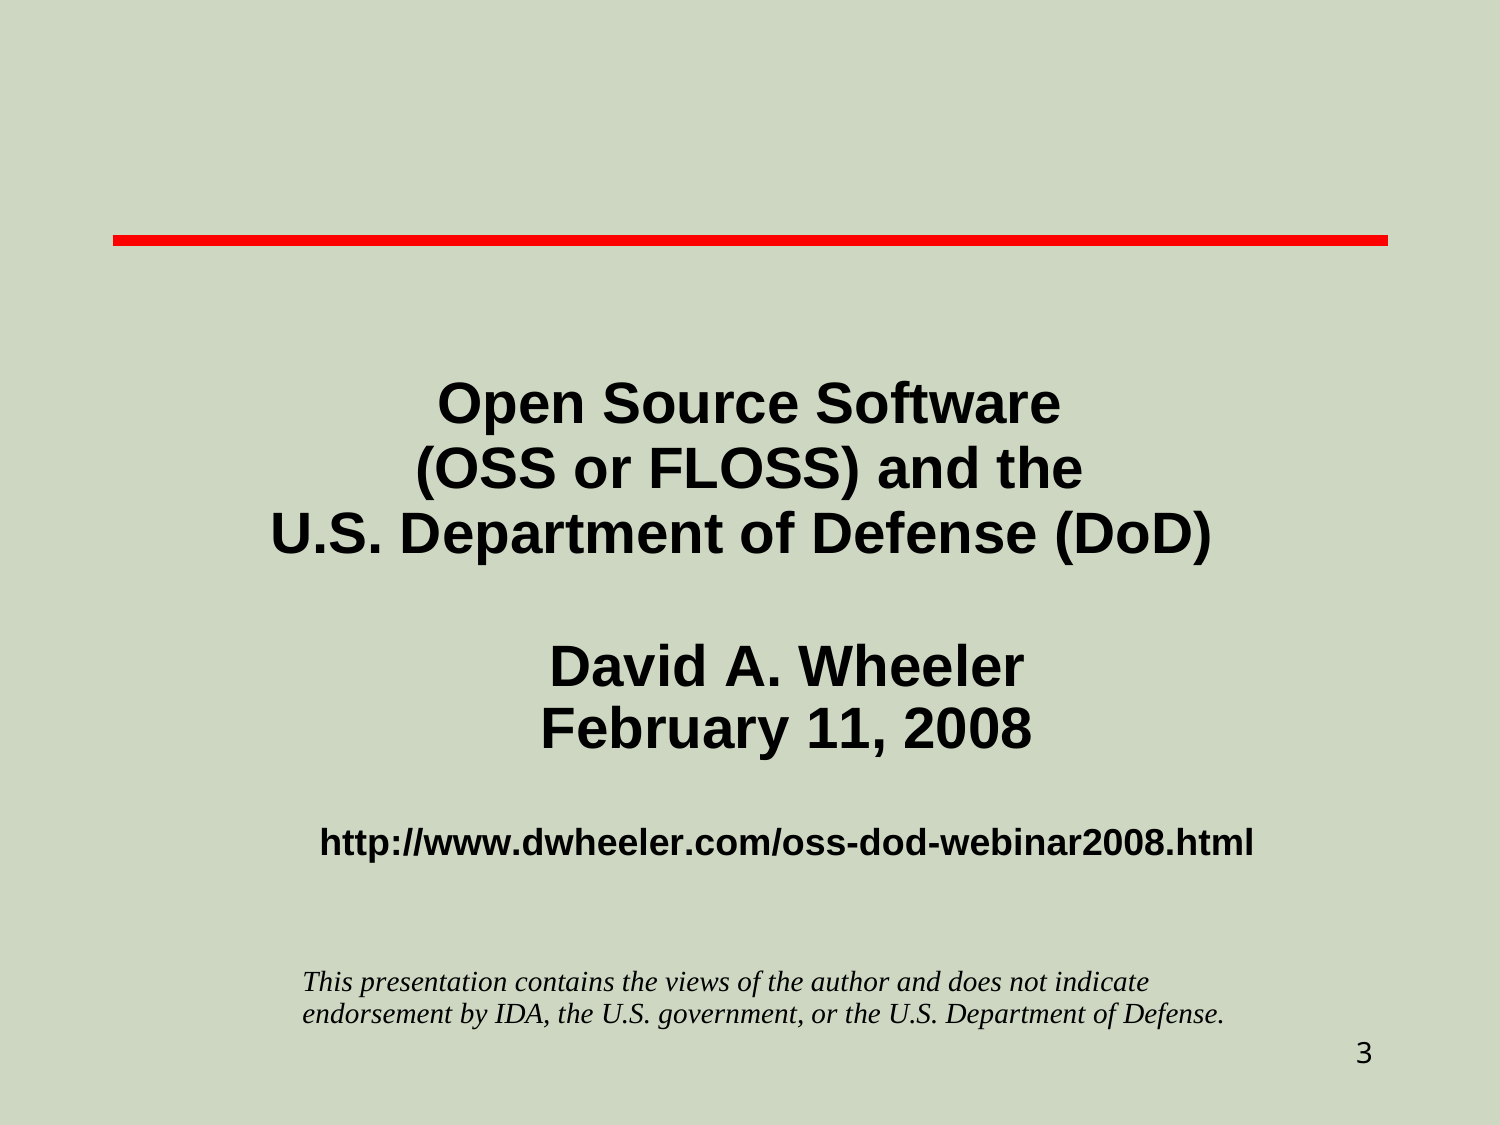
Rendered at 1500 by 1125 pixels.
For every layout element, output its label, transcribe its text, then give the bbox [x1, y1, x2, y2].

text_box This presentation contains the views of the author and does not indicate endorsement by IDA, the U.S. government, or the U.S. Department of Defense. [287, 957, 1276, 1038]
subtitle David A. Wheeler February 11, 2008 http://www.dwheeler.com/oss-dod-webinar2008.html [225, 637, 1276, 926]
title Open Source Software (OSS or FLOSS) and the U.S. Department of Defense (DoD) [112, 363, 1388, 574]
